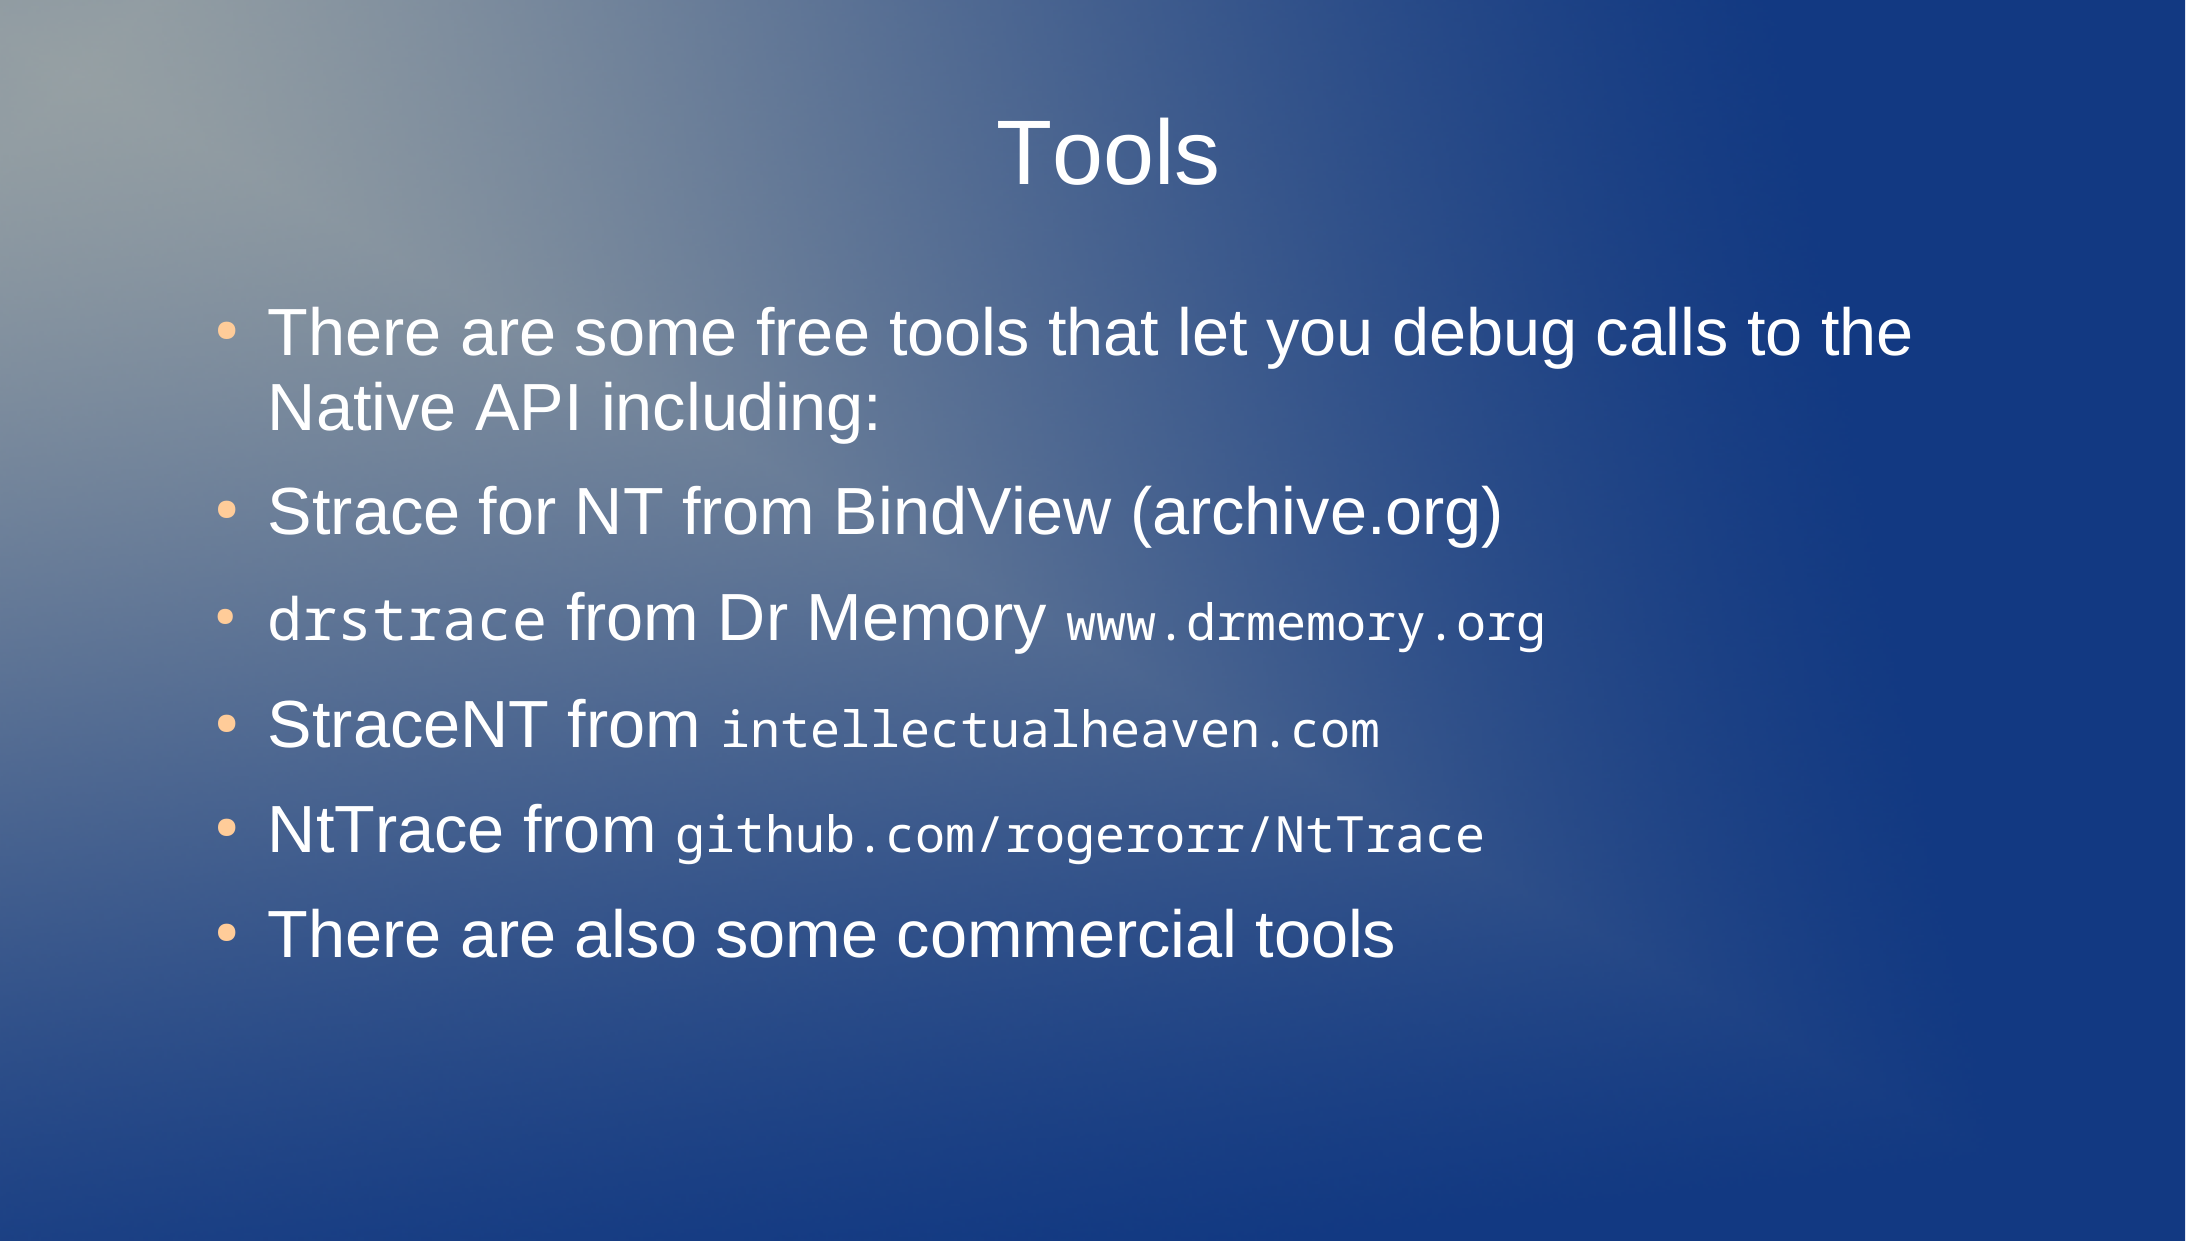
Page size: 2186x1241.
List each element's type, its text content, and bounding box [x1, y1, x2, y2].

title Tools [109, 49, 2076, 257]
picture [0, 0, 2186, 1241]
list There are some free tools that let you debug calls to the Native API including: Strace for NT from BindView (archive.org) drstrace from Dr Memory www.drmemory.org StraceNT from intellectualheaven.com NtTrace from github.com/rogerorr/NtTrace There are also some commercial tools [197, 295, 2022, 1204]
